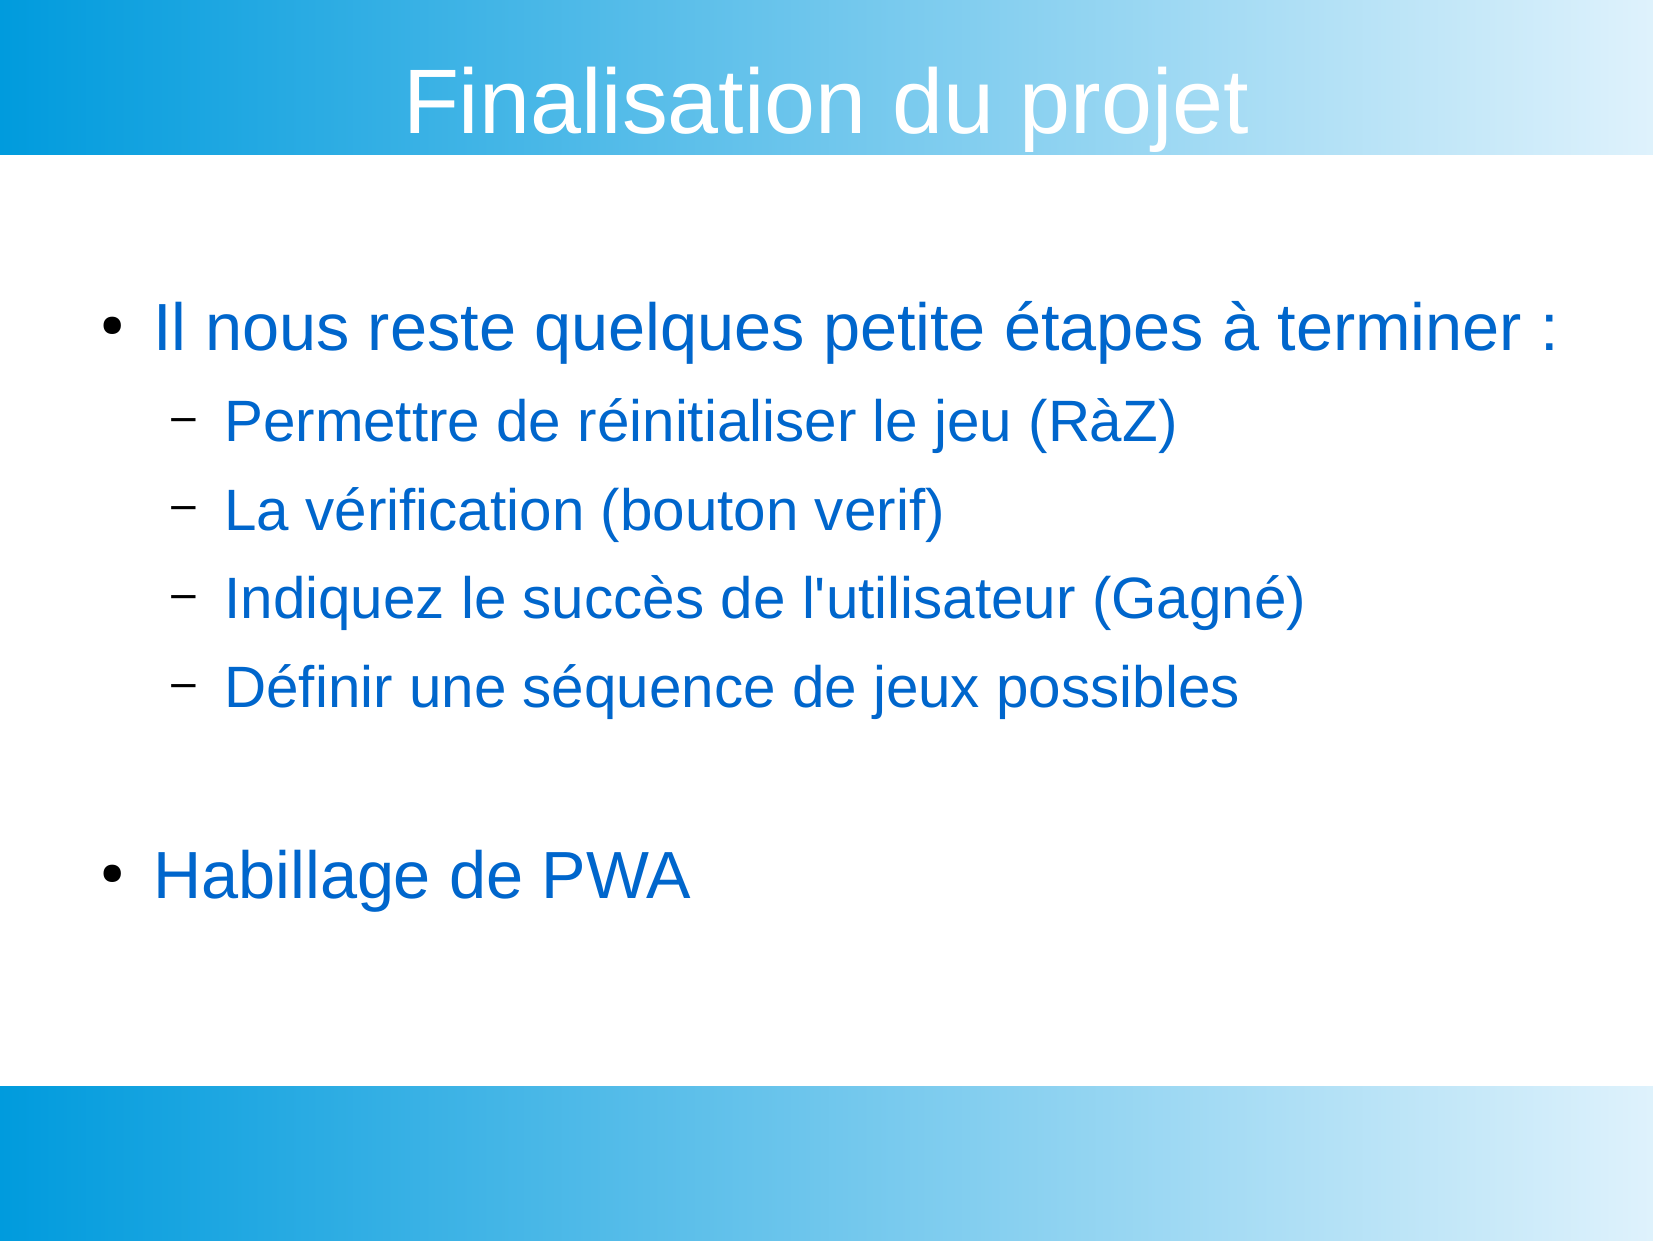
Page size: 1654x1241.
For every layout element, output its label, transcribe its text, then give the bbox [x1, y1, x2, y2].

title Finalisation du projet [82, 49, 1571, 155]
list Il nous reste quelques petite étapes à terminer : Permettre de réinitialiser le jeu (RàZ) La vérification (bouton verif) Indiquez le succès de l'utilisateur (Gagné) Définir une séquence de jeux possibles Habillage de PWA [82, 290, 1571, 1010]
